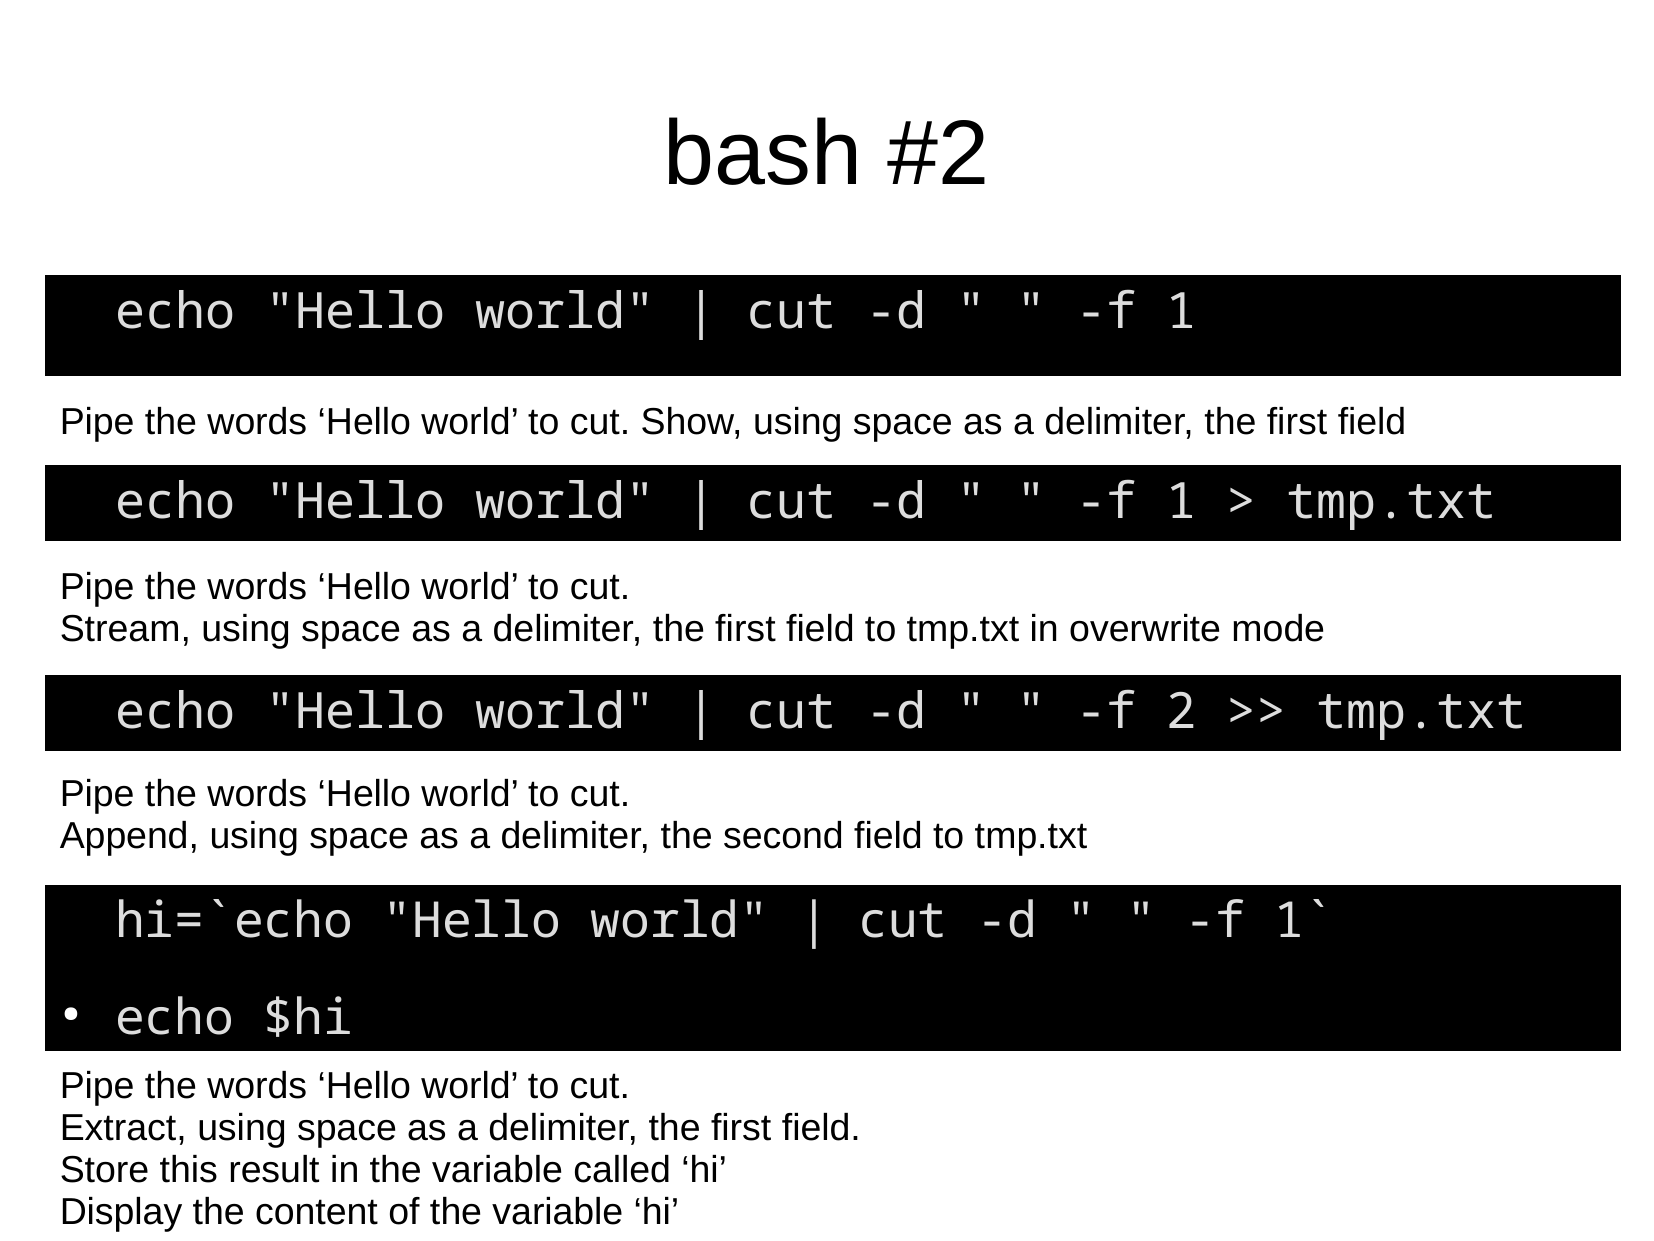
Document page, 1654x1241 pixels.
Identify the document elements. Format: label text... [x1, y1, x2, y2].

list echo "Hello world" | cut -d " " -f 2 >> tmp.txt [45, 675, 1621, 751]
text_box Pipe the words ‘Hello world’ to cut. Extract, using space as a delimiter, the first field. Store this result in the variable called ‘hi’ Display the content of the variable ‘hi’ [45, 1057, 1620, 1241]
list echo "Hello world" | cut -d " " -f 1 > tmp.txt [45, 465, 1621, 541]
text_box Pipe the words ‘Hello world’ to cut. Append, using space as a delimiter, the second field to tmp.txt [45, 765, 1621, 864]
text_box Pipe the words ‘Hello world’ to cut. Show, using space as a delimiter, the first field [45, 393, 1621, 451]
text_box Pipe the words ‘Hello world’ to cut. Stream, using space as a delimiter, the first field to tmp.txt in overwrite mode [45, 558, 1621, 657]
list hi=`echo "Hello world" | cut -d " " -f 1` echo $hi [45, 885, 1621, 1051]
title bash #2 [82, 49, 1571, 257]
list echo "Hello world" | cut -d " " -f 1 [45, 275, 1621, 376]
